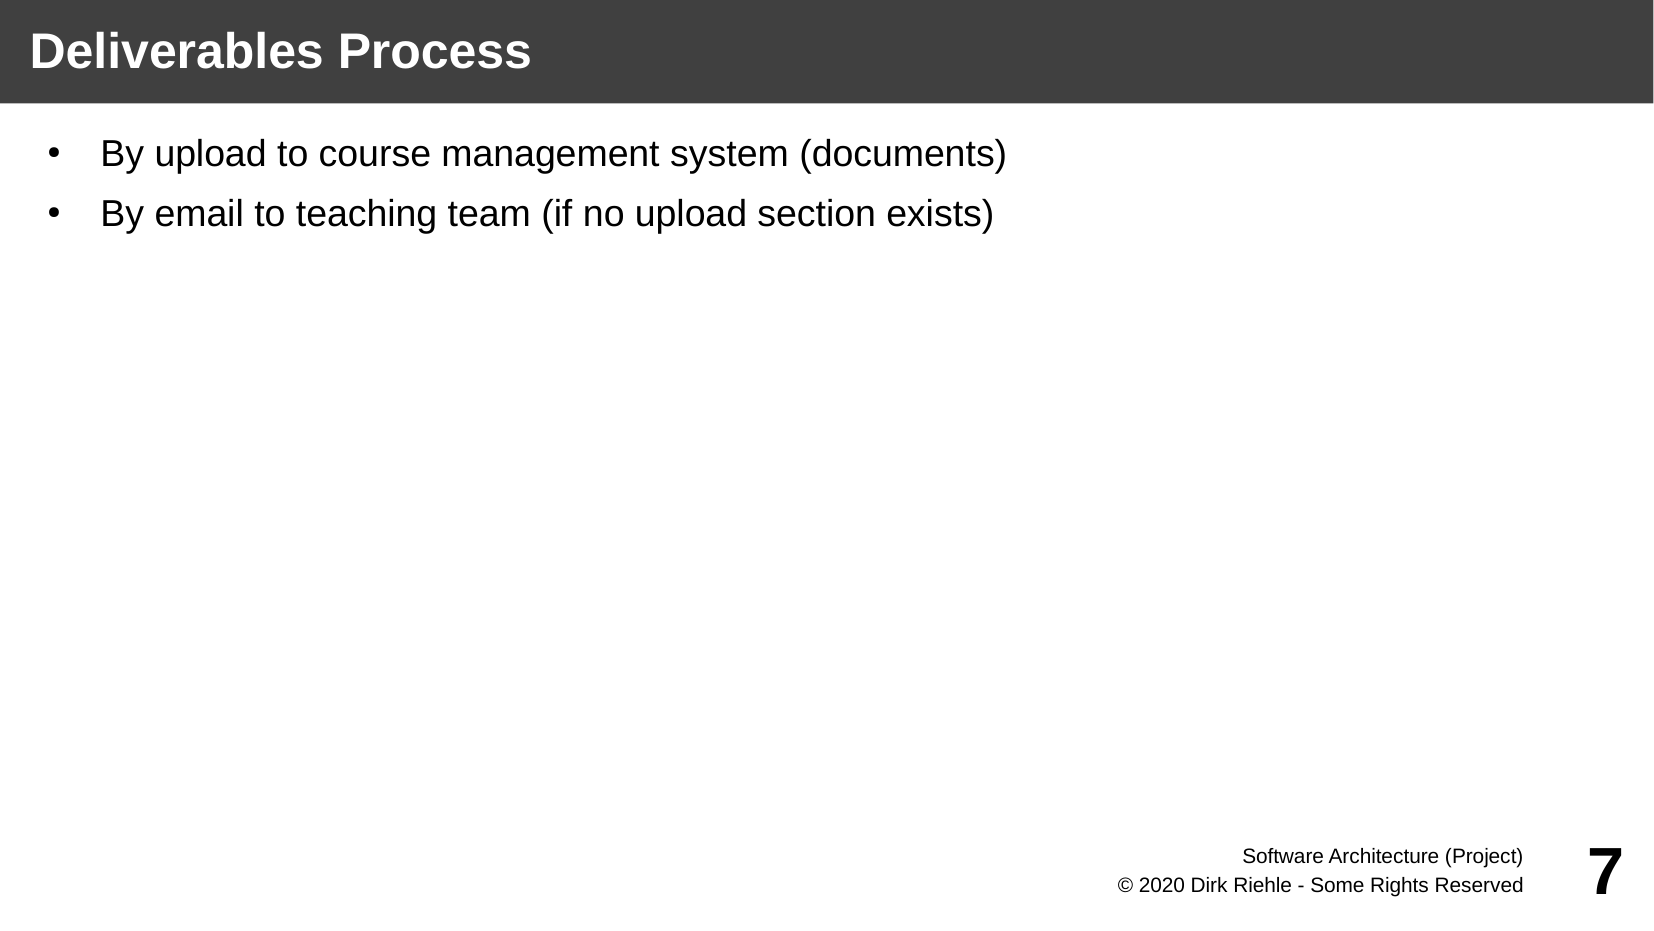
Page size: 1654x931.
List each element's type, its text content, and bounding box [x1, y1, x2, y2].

title Deliverables Process [0, 0, 1654, 104]
list By upload to course management system (documents) By email to teaching team (if no upload section exists) [29, 132, 1625, 813]
